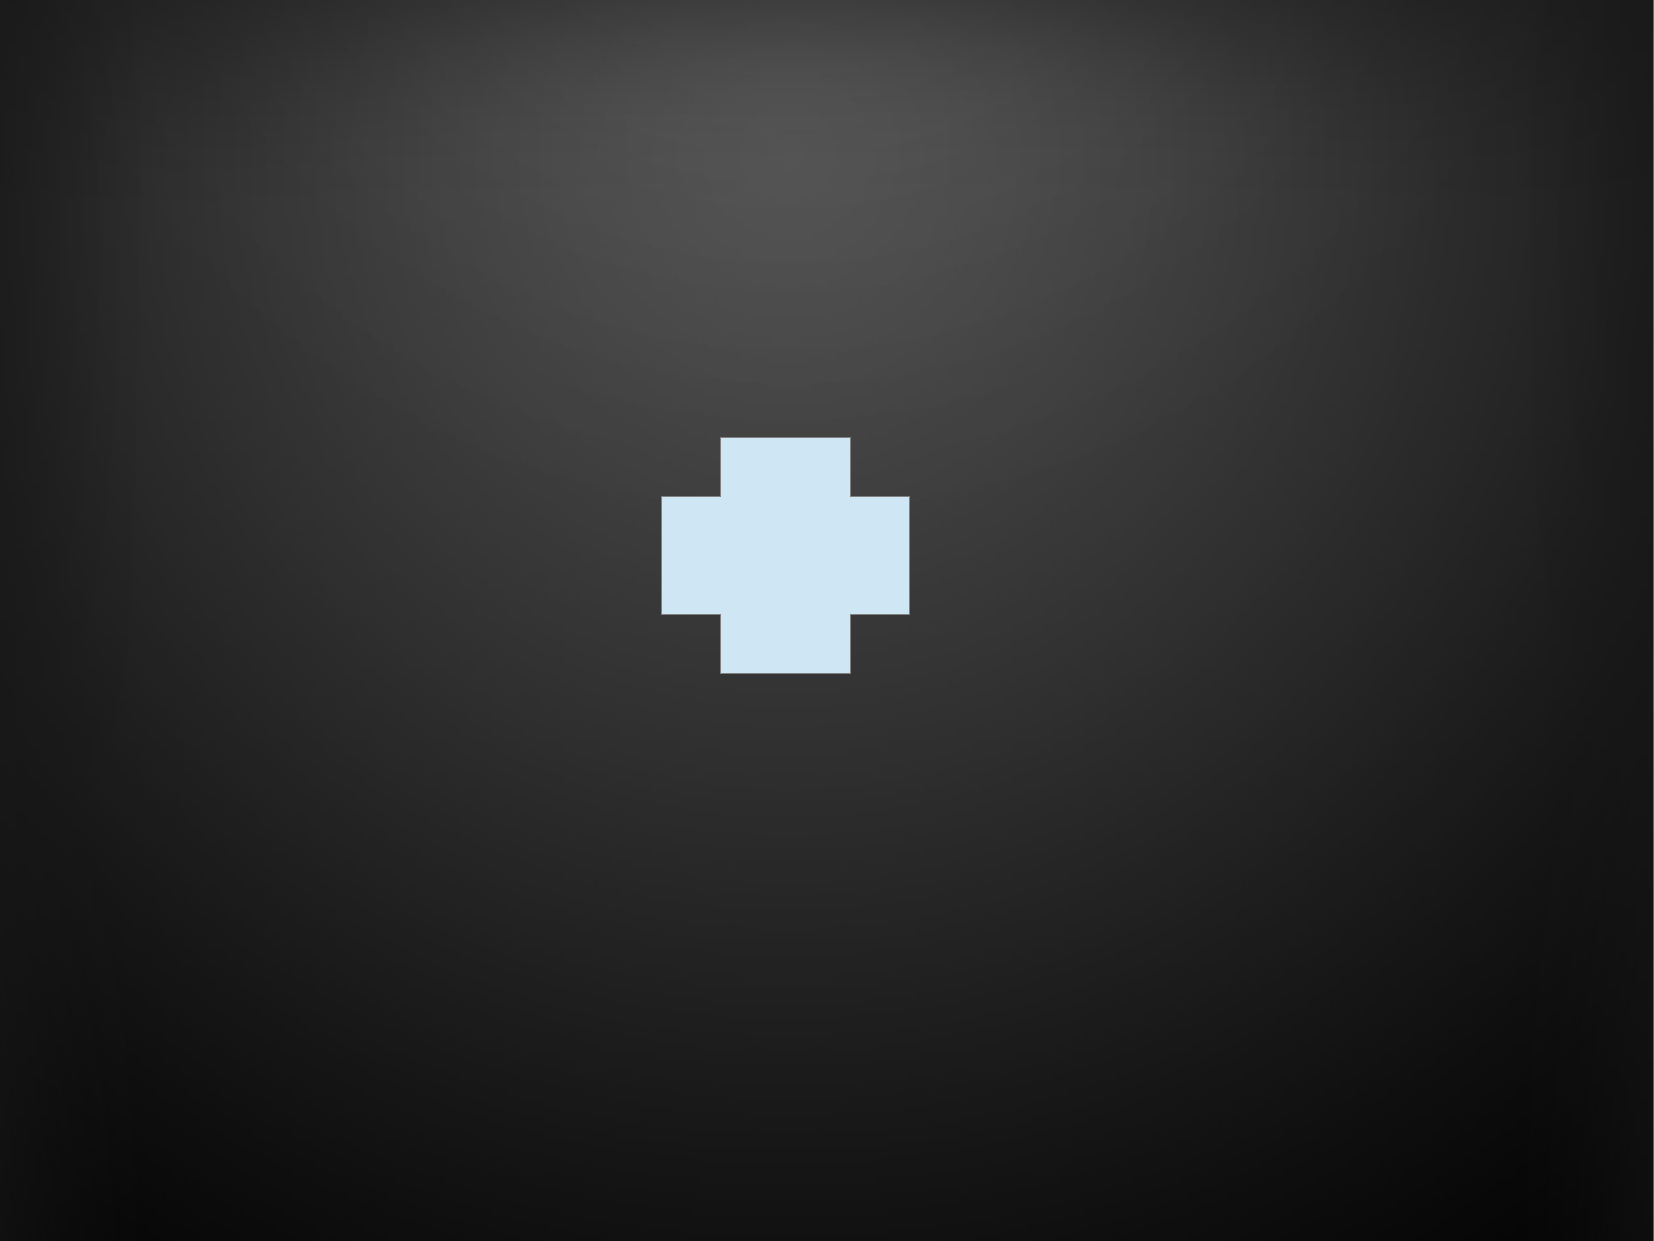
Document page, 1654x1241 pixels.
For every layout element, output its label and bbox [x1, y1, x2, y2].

picture [0, 0, 1654, 1241]
text_box [661, 437, 910, 674]
